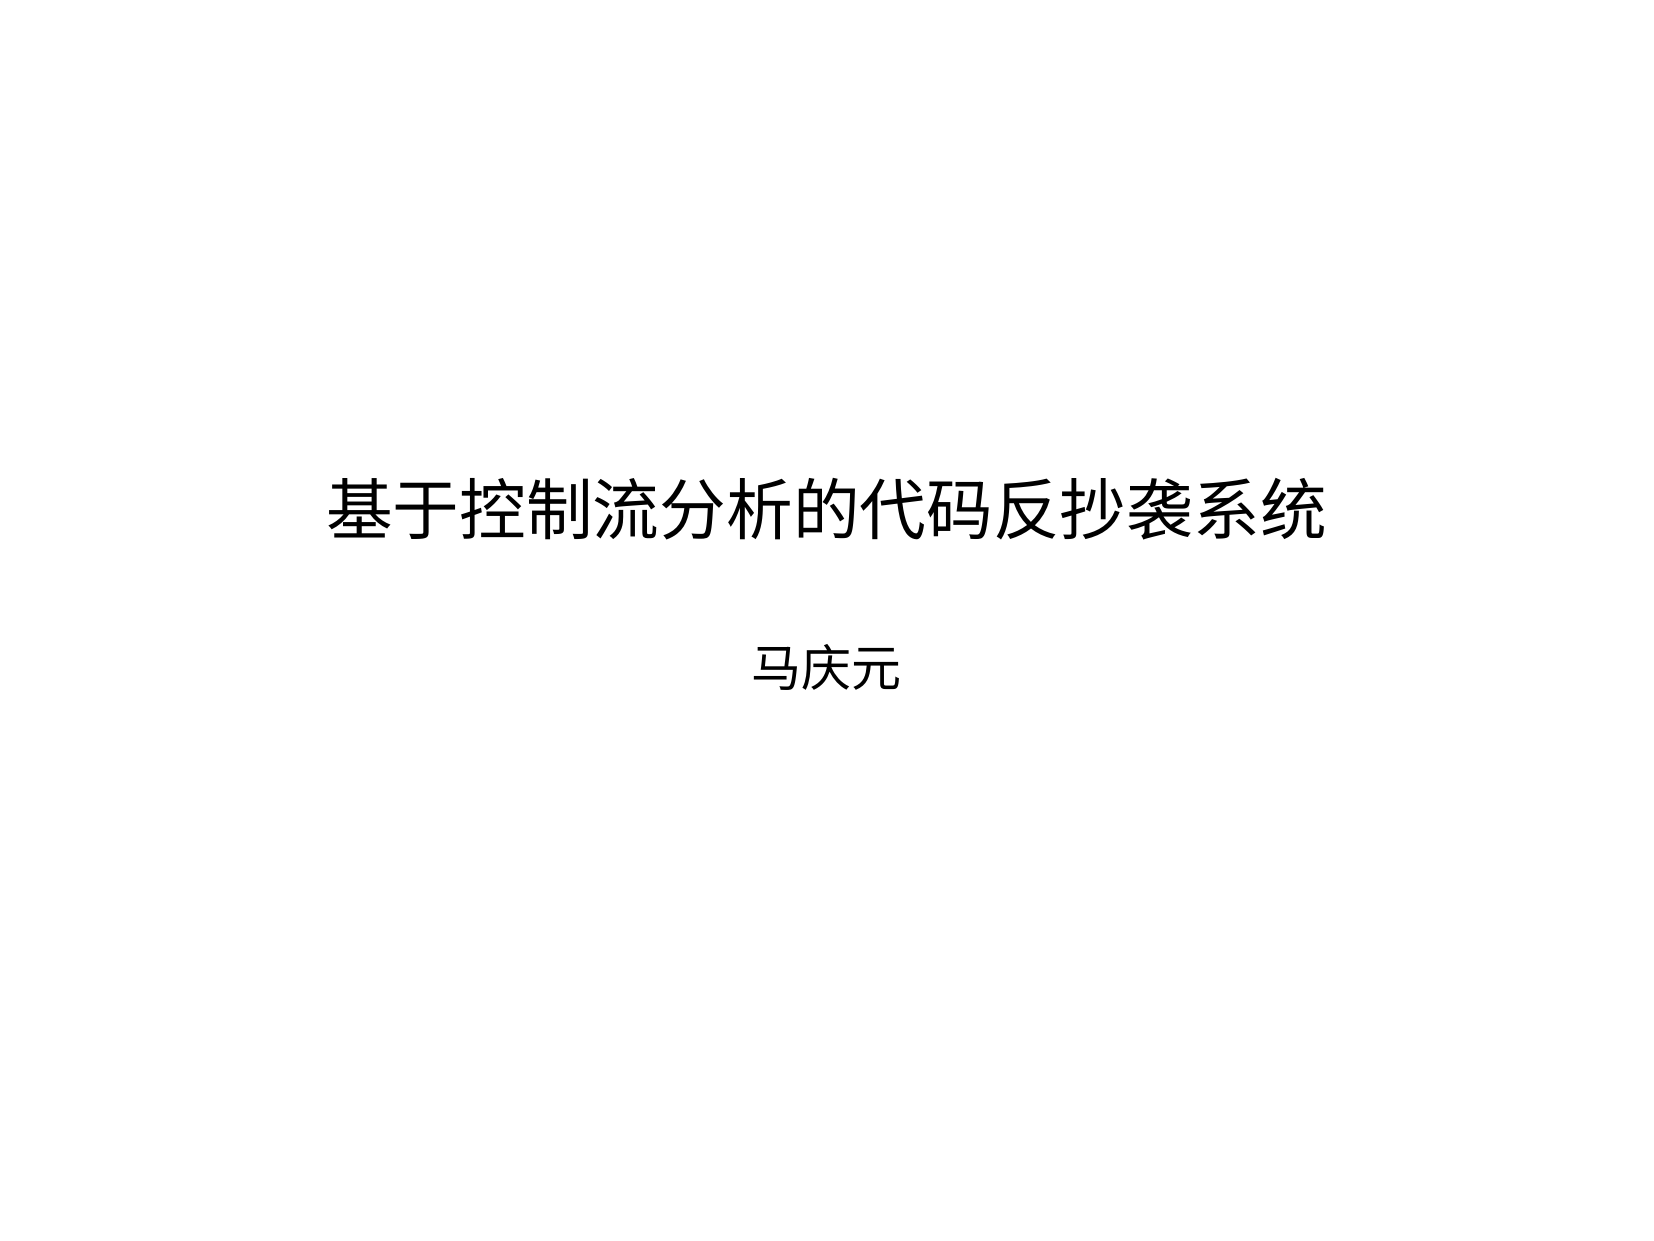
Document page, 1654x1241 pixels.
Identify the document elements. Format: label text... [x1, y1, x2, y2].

subtitle 基于控制流分析的代码反抄袭系统 马庆元 [82, 49, 1571, 1109]
